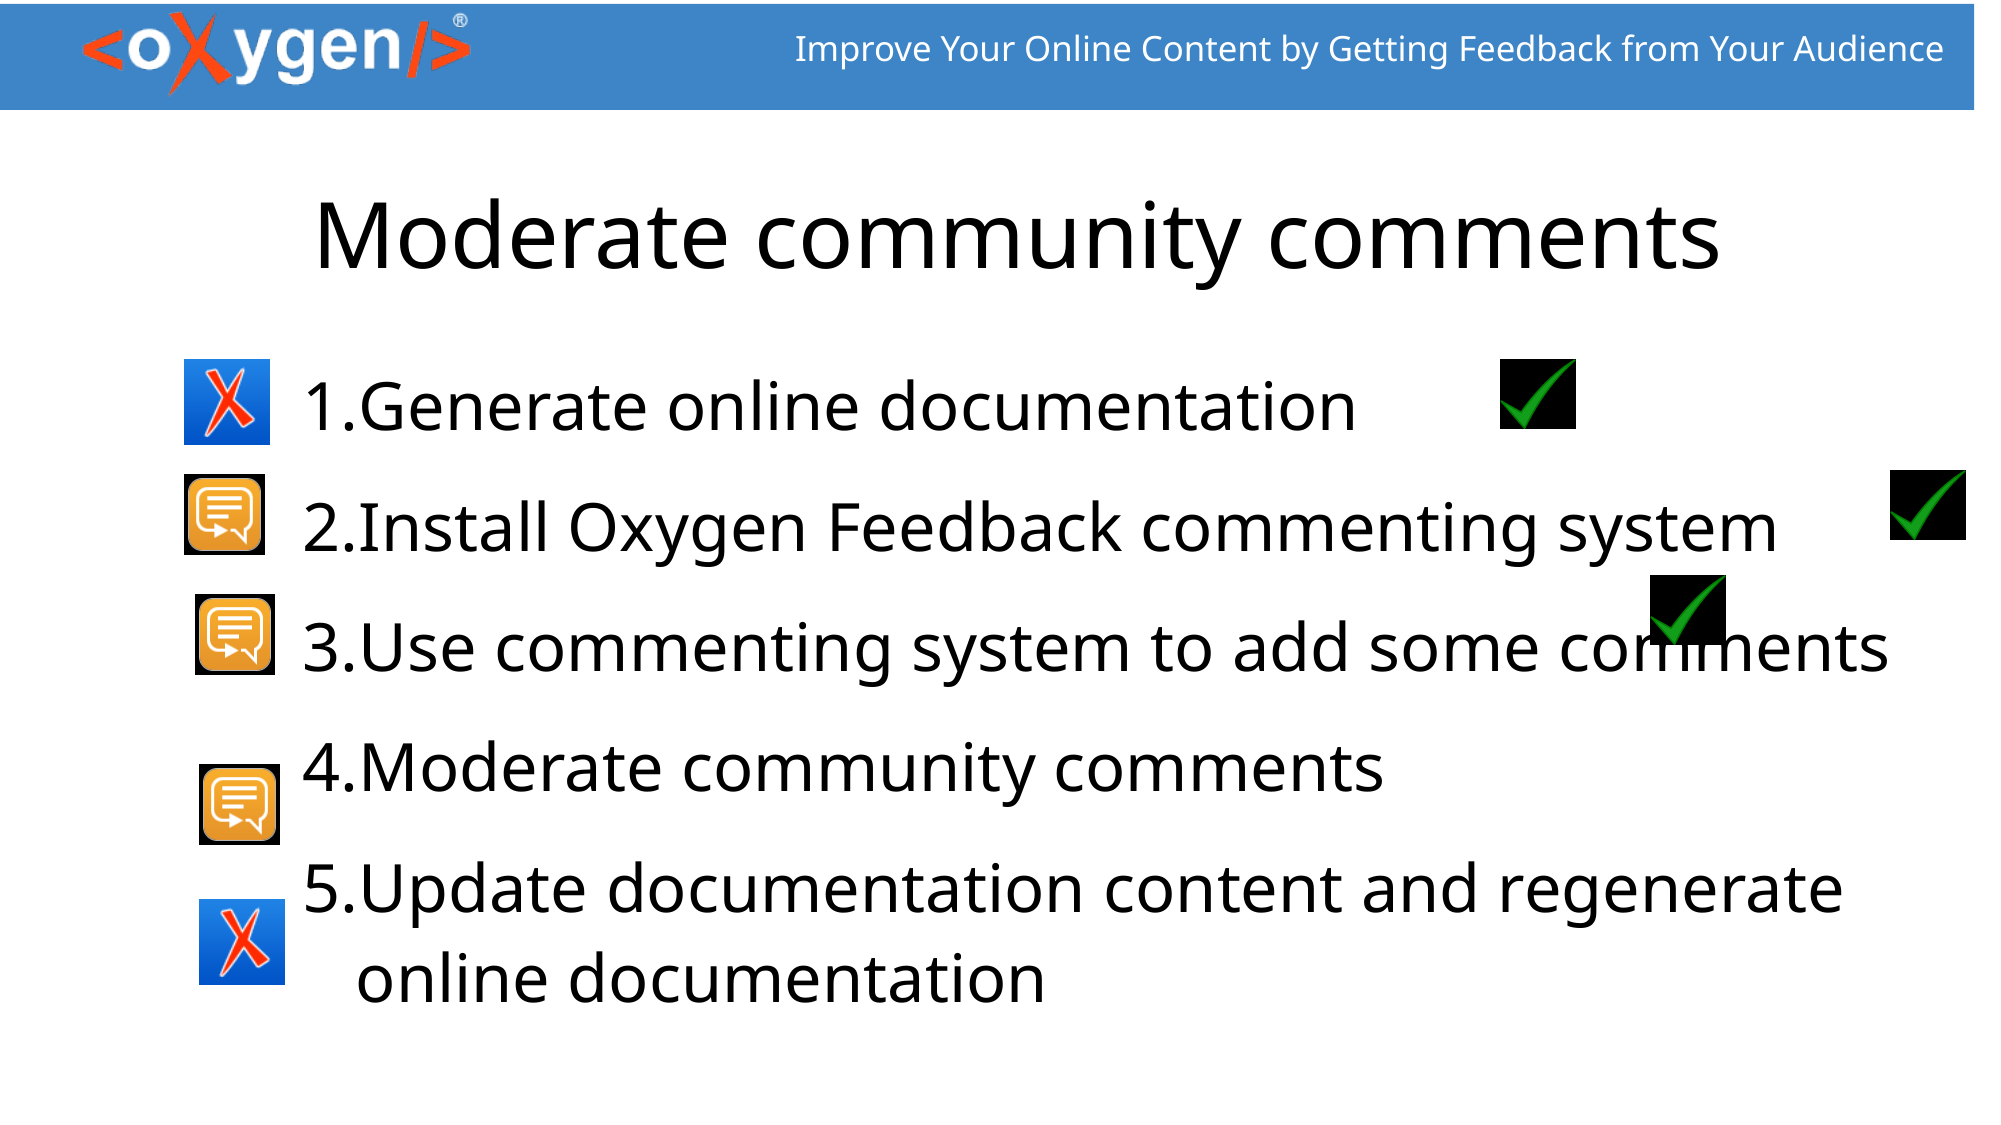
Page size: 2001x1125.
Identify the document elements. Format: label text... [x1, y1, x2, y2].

title Moderate community comments [99, 139, 1900, 328]
picture [1500, 359, 1576, 430]
picture [1890, 470, 1966, 540]
picture [184, 359, 270, 445]
picture [1650, 575, 1726, 646]
picture [199, 764, 280, 845]
picture [184, 474, 265, 555]
list Generate online documentation Install Oxygen Feedback commenting system Use commenting system to add some comments Moderate community comments Update documentation content and regenerate online documentation [285, 359, 1900, 1065]
picture [75, 0, 488, 106]
picture [199, 899, 285, 985]
picture [195, 594, 275, 675]
